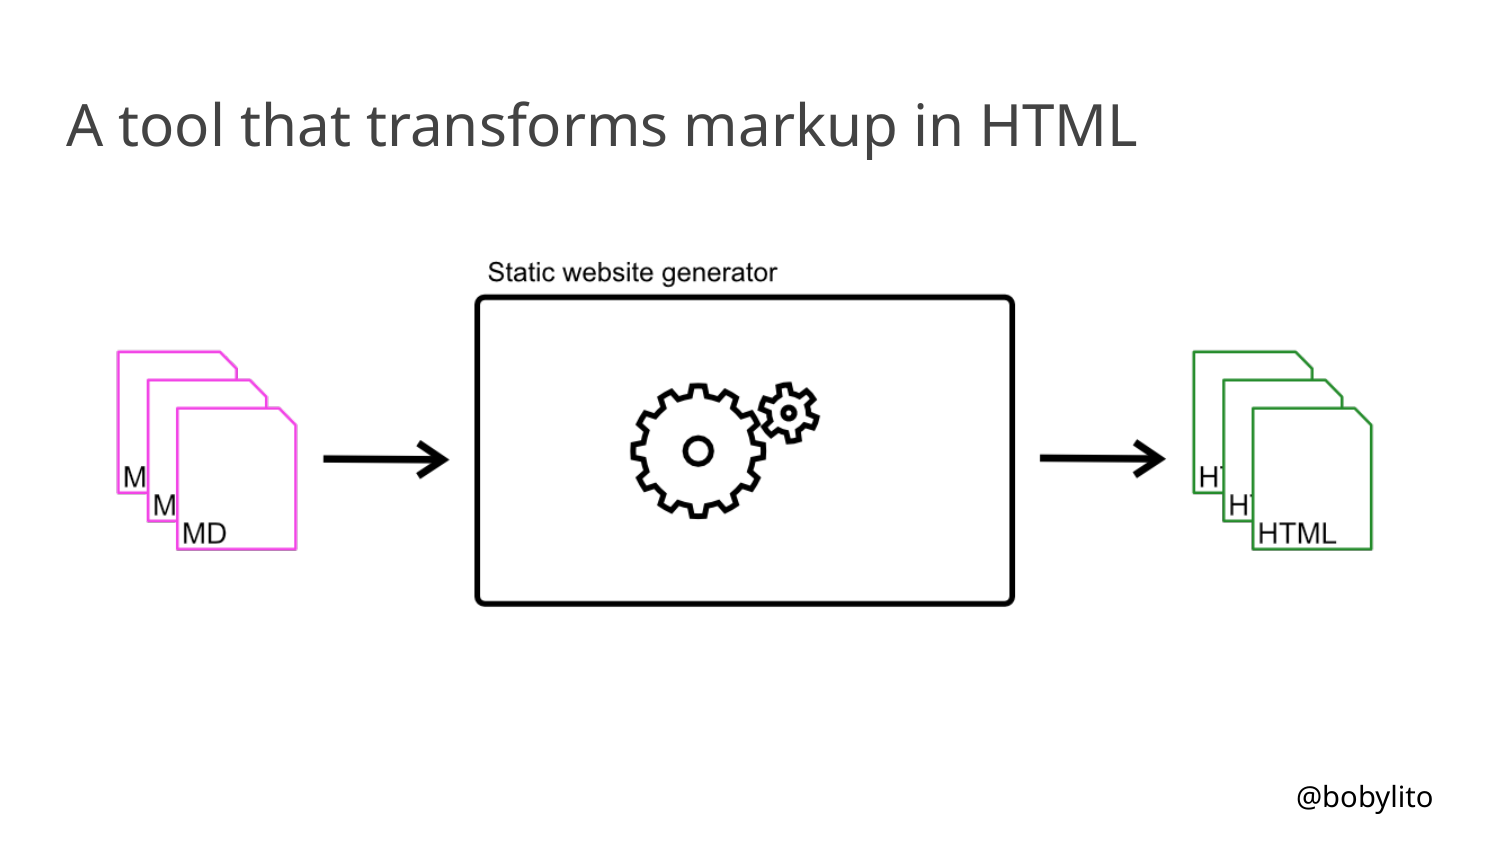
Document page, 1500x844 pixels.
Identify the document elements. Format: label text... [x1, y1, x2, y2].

picture [24, 191, 1433, 819]
title A tool that transforms markup in HTML [51, 72, 1449, 167]
